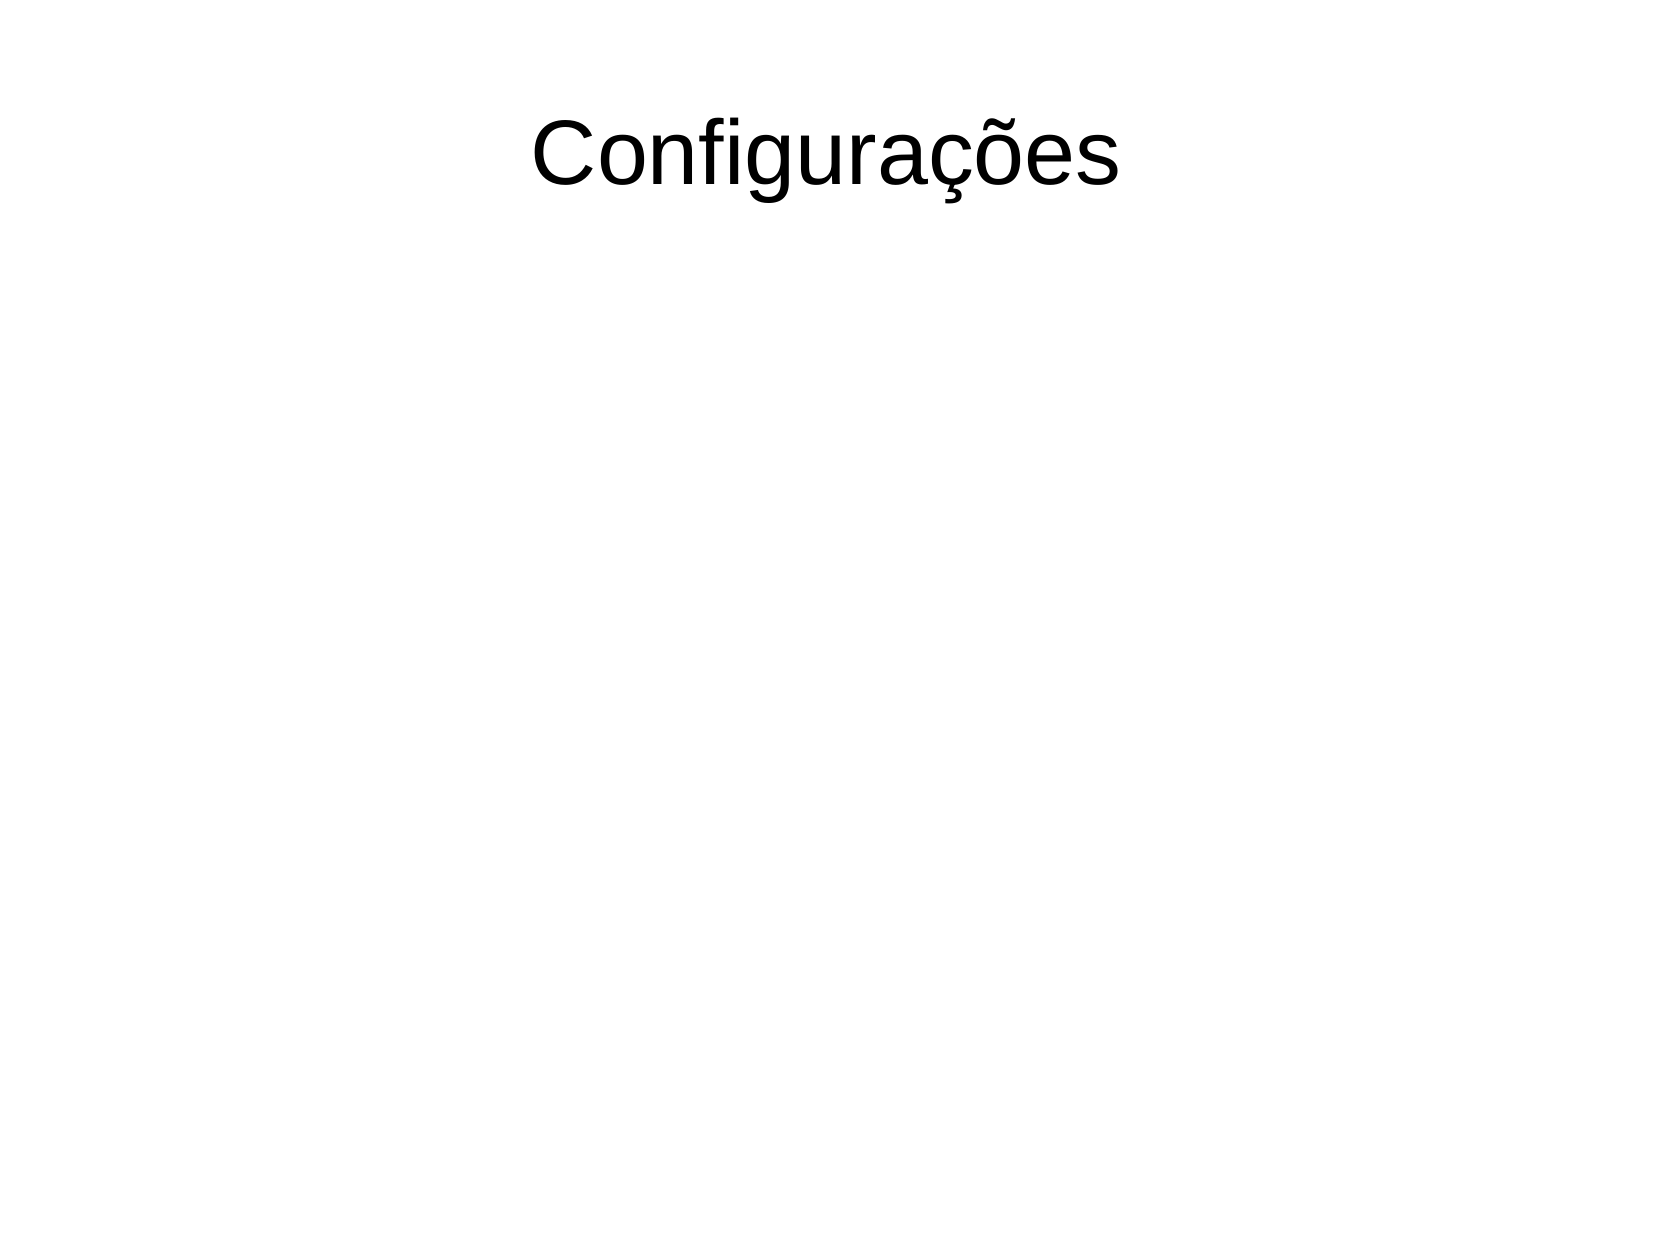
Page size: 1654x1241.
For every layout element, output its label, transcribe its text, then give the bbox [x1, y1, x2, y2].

title Configurações [82, 49, 1571, 257]
